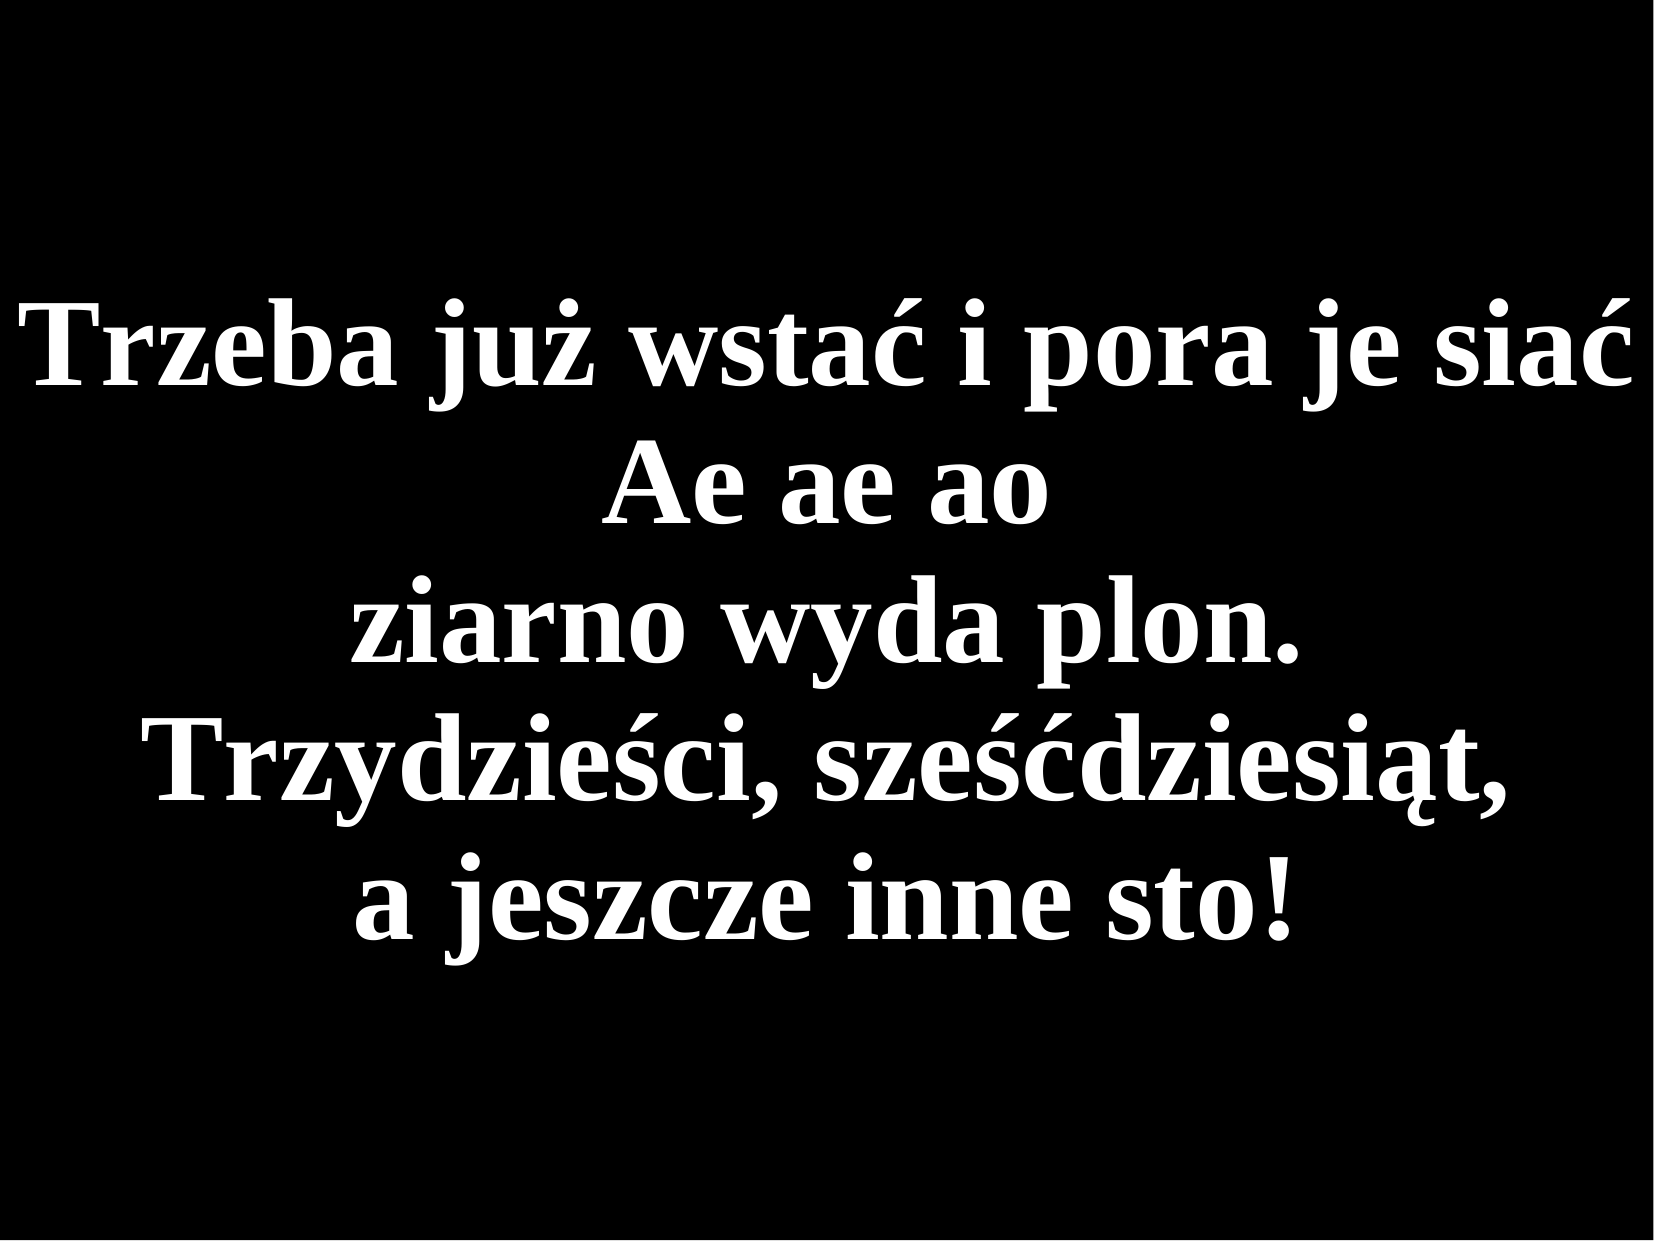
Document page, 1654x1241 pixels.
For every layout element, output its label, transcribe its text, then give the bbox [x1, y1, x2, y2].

title Trzeba już wstać i pora je siać Ae ae ao ziarno wyda plon. Trzydzieści, sześćdziesiąt, a jeszcze inne sto! [0, 0, 1654, 1241]
